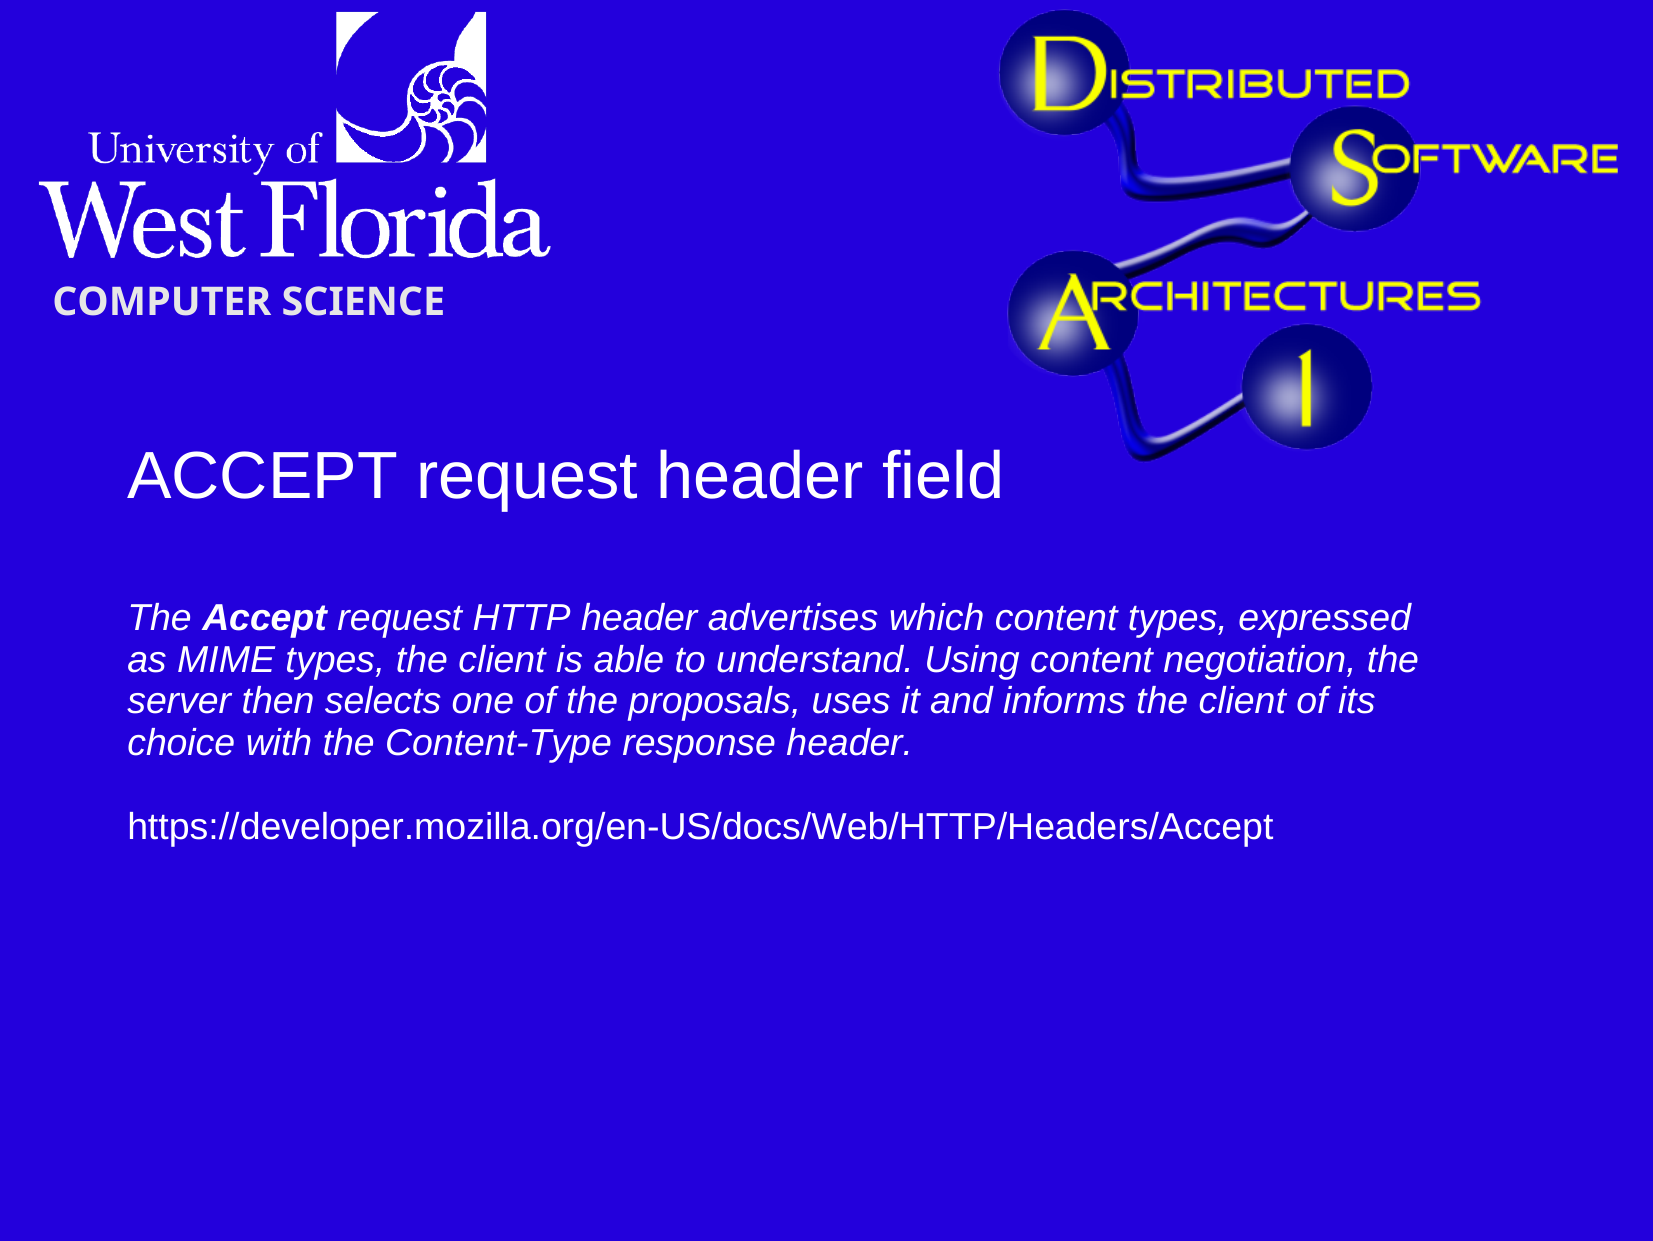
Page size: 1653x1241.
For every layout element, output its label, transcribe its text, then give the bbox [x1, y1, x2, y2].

picture [910, 0, 1653, 506]
picture [37, 0, 558, 262]
text_box COMPUTER SCIENCE [37, 262, 562, 333]
text_box ACCEPT request header field The Accept request HTTP header advertises which content types, expressed as MIME types, the client is able to understand. Using content negotiation, the server then selects one of the proposals, uses it and informs the client of its choice with the Content-Type response header. https://developer.mozilla.org/en-US/docs/Web/HTTP/Headers/Accept [112, 426, 1455, 731]
